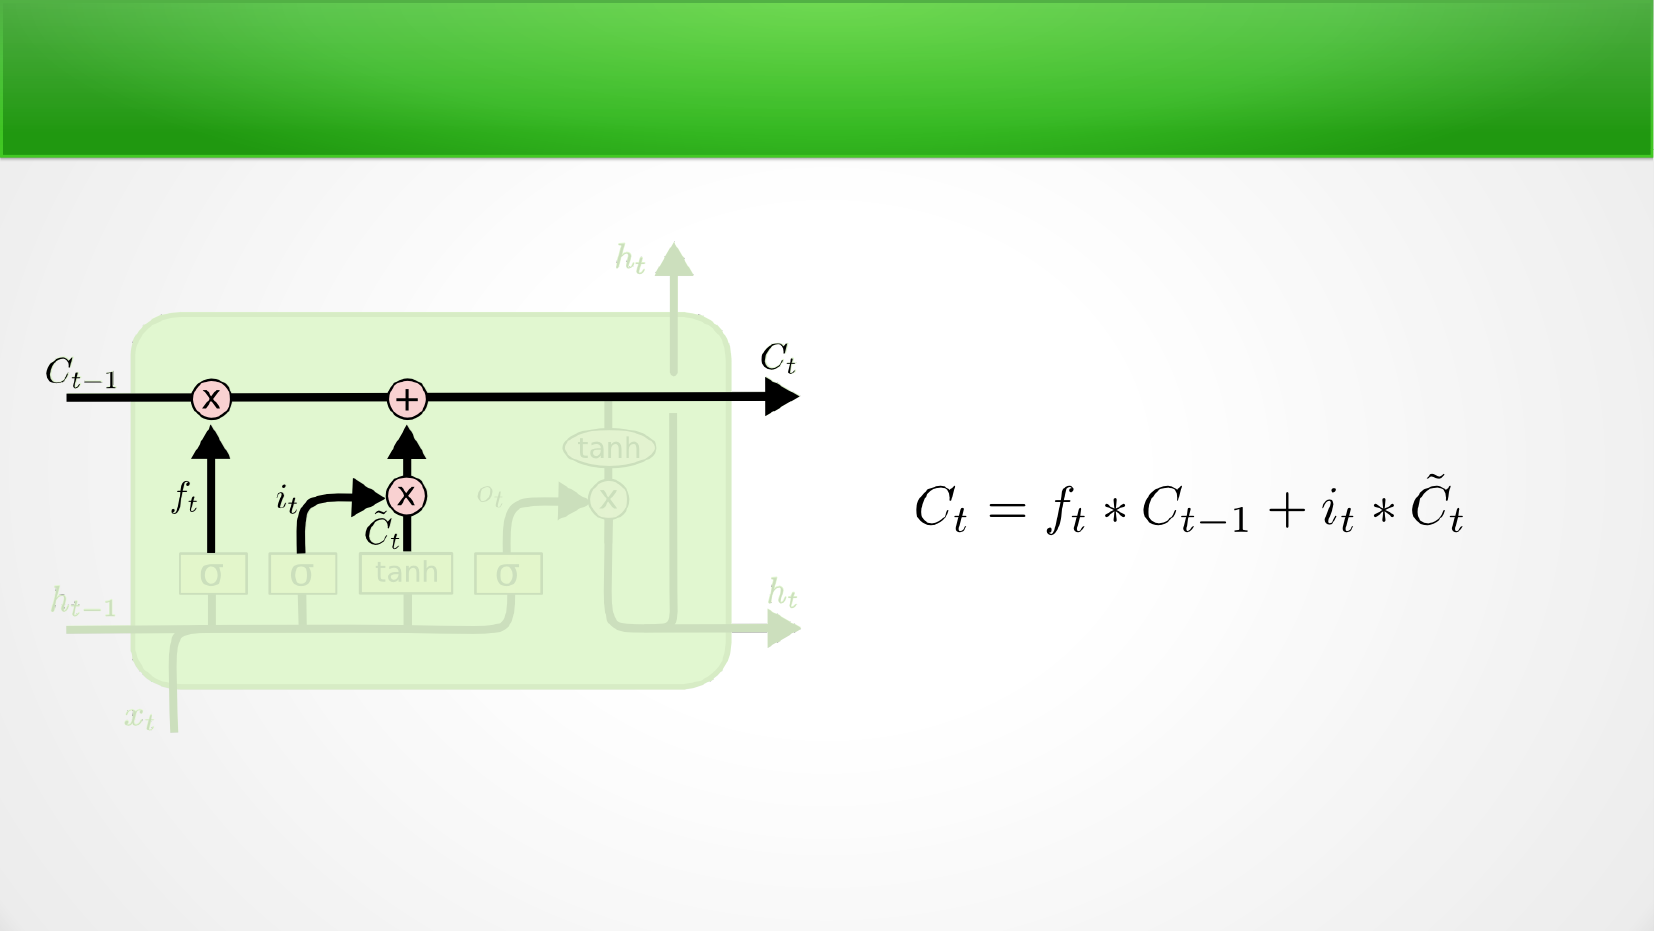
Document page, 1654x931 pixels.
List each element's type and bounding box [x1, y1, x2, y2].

picture [26, 228, 1654, 740]
